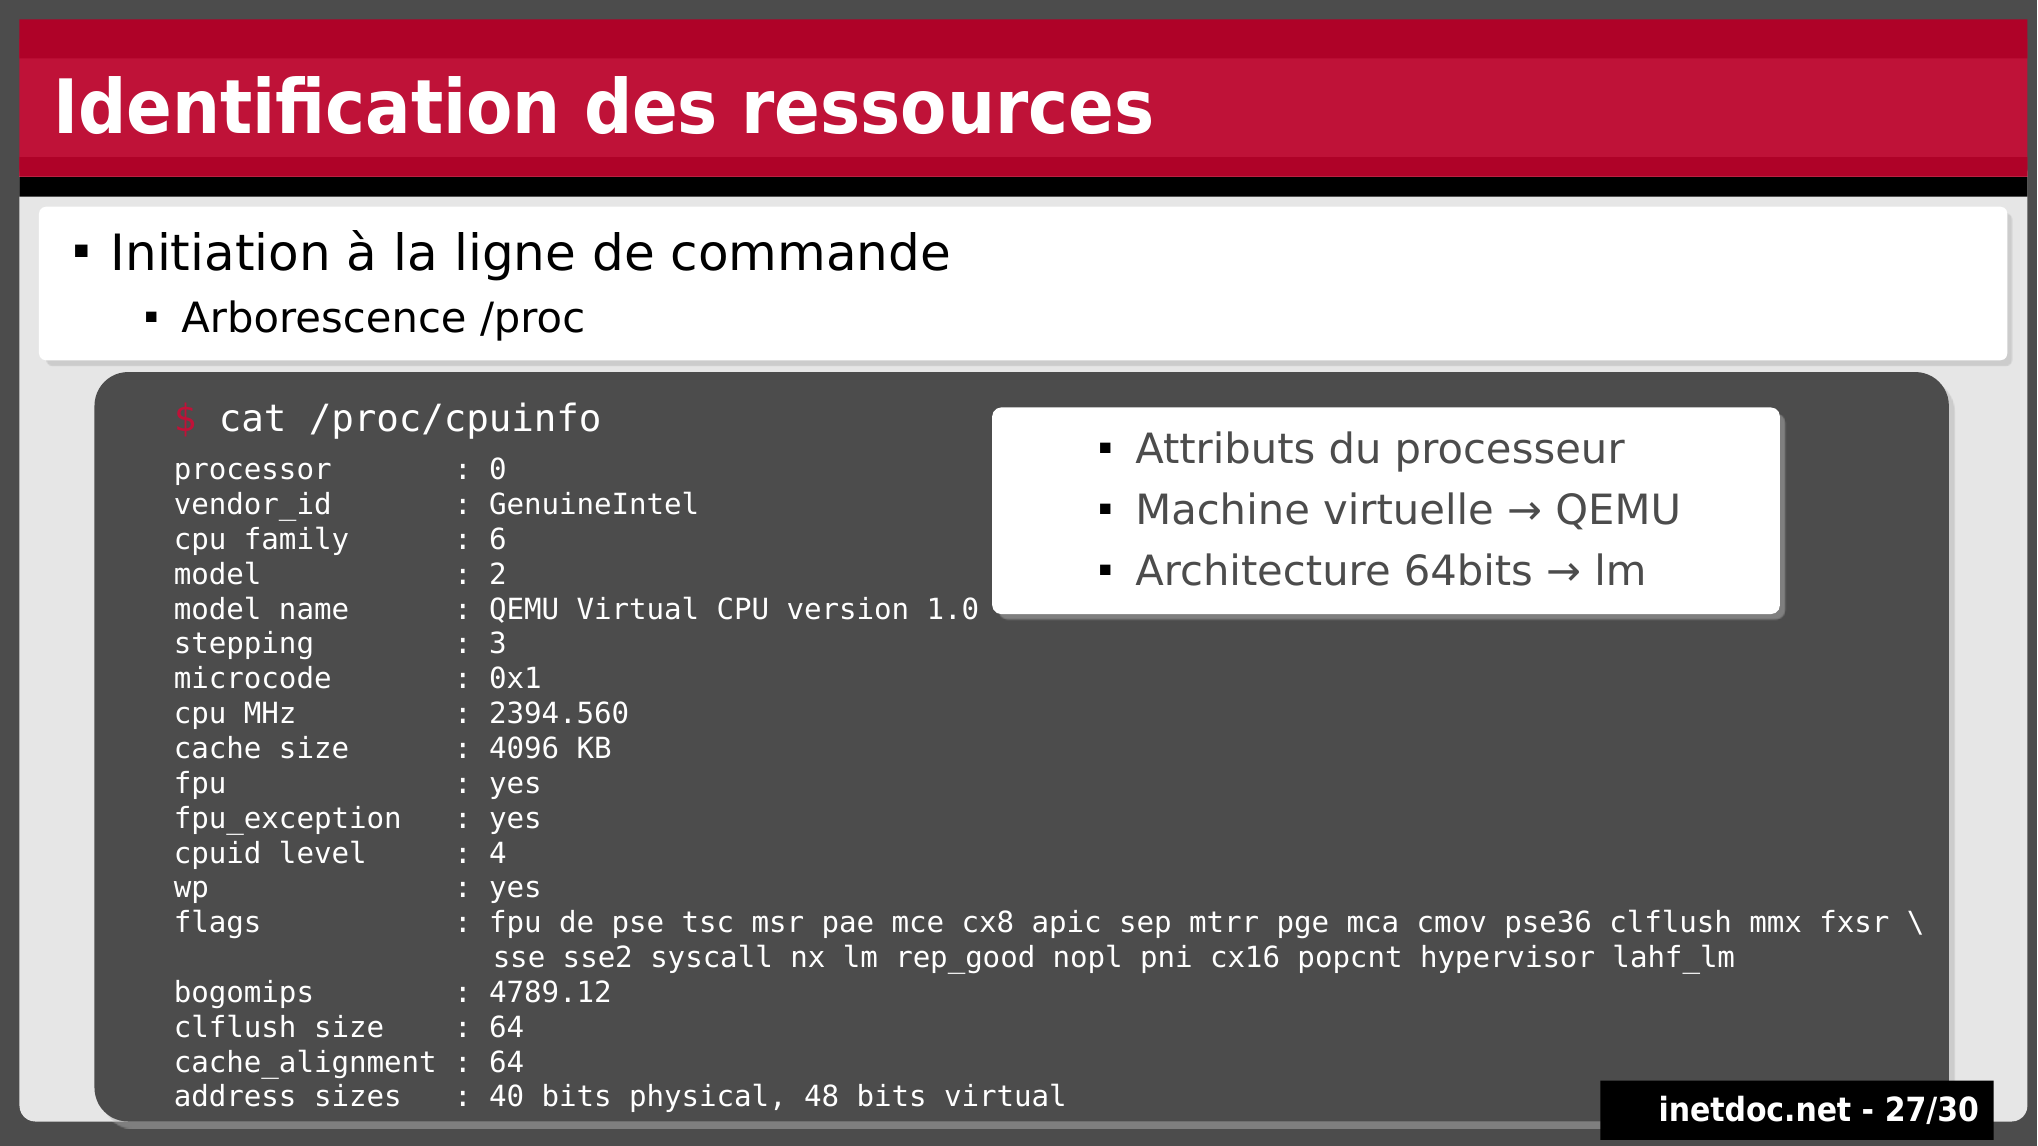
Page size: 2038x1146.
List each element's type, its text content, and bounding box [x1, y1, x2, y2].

text_box [19, 19, 2028, 59]
text_box inetdoc.net - <numéro>/30 [1600, 1080, 1994, 1140]
text_box Attributs du processeur Machine virtuelle → QEMU Architecture 64bits → lm [992, 407, 1780, 615]
text_box Initiation à la ligne de commande Arborescence /proc [38, 206, 2008, 361]
text_box Identification des ressources [19, 59, 2028, 157]
text_box $ cat /proc/cpuinfo processor : 0 vendor_id : GenuineIntel cpu family : 6 model : 2 model name : QEMU Virtual CPU version 1.0 stepping : 3 microcode : 0x1 cpu MHz : 2394.560 cache size : 4096 KB fpu : yes fpu_exception : yes cpuid level : 4 wp : yes flags : fpu de pse tsc msr pae mce cx8 apic sep mtrr pge mca cmov pse36 clflush mmx fxsr \ sse sse2 syscall nx lm rep_good nopl pni cx16 popcnt hypervisor lahf_lm bogomips : 4789.12 clflush size : 64 cache_alignment : 64 address sizes : 40 bits physical, 48 bits virtual [94, 372, 1949, 1122]
text_box [19, 157, 2028, 1122]
